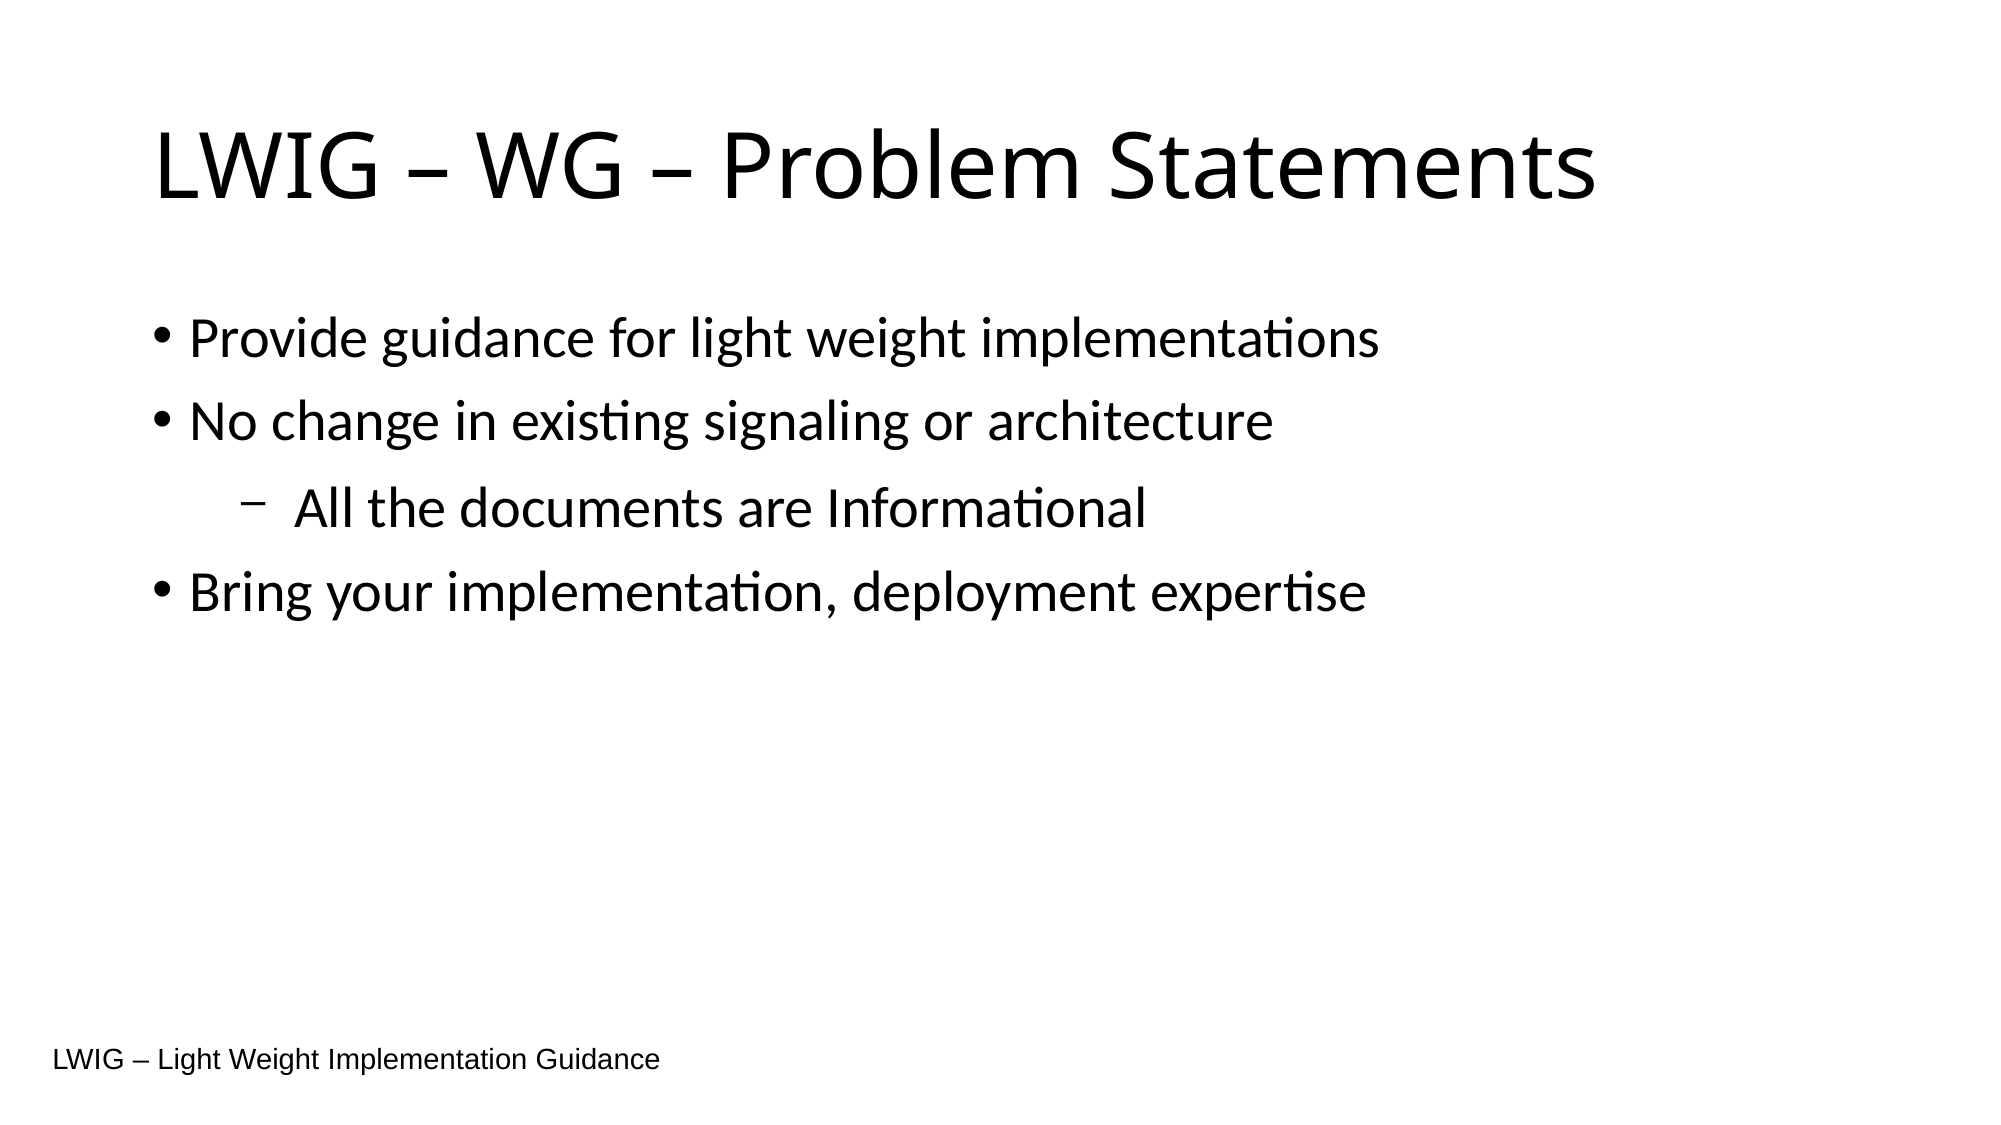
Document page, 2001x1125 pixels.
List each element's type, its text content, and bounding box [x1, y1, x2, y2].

title LWIG – WG – Problem Statements [137, 59, 1863, 278]
text_box LWIG – Light Weight Implementation Guidance [37, 1035, 680, 1087]
list Provide guidance for light weight implementations No change in existing signaling or architecture All the documents are Informational Bring your implementation, deployment expertise [137, 299, 1855, 1014]
